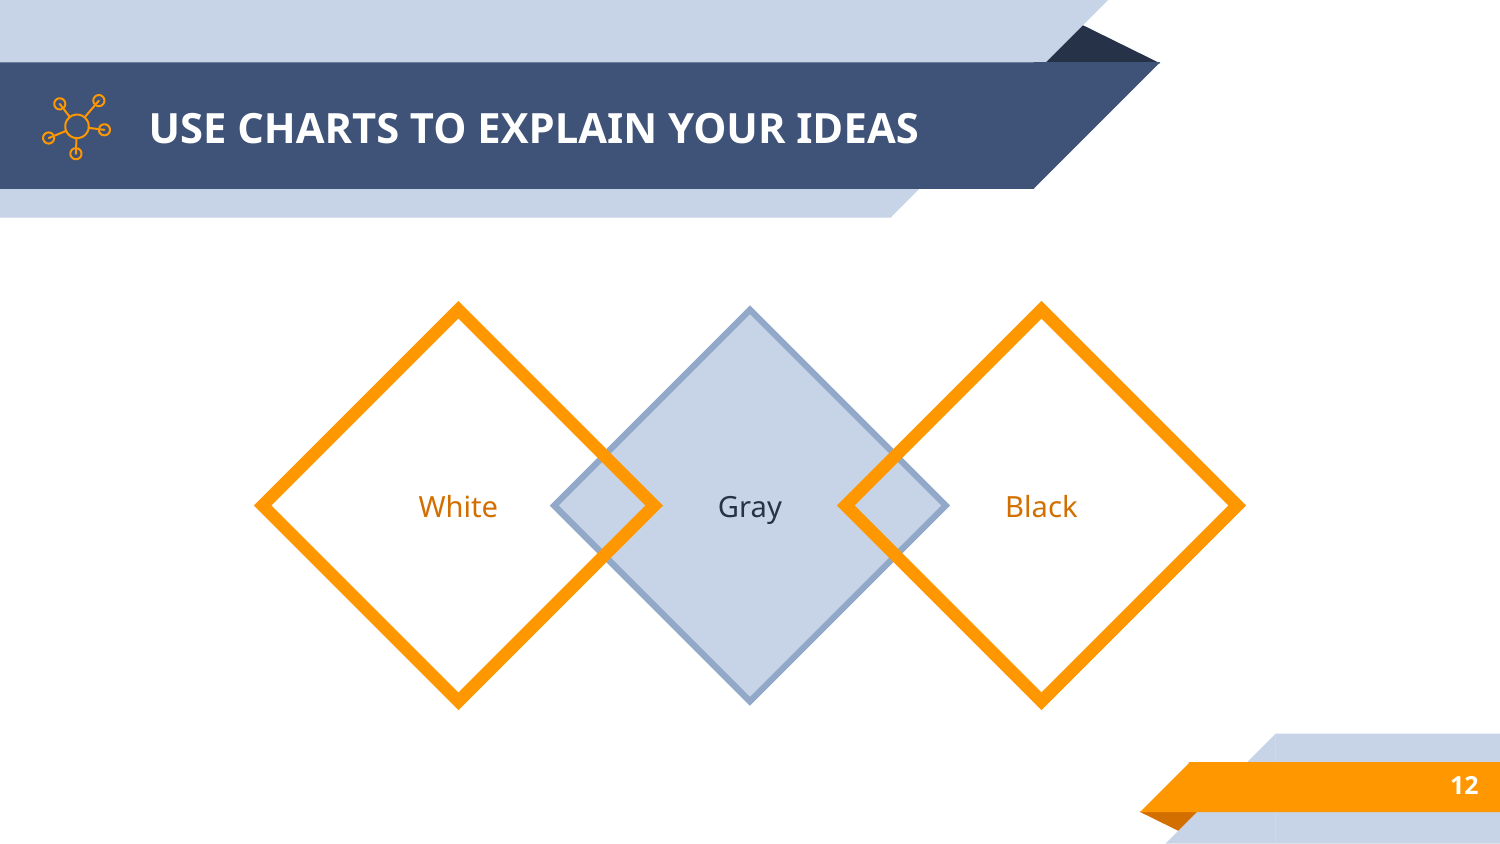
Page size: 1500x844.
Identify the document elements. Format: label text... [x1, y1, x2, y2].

title USE CHARTS TO EXPLAIN YOUR IDEAS [133, 64, 997, 190]
text_box Gray [604, 309, 896, 702]
text_box Black [845, 309, 1238, 702]
text_box White [262, 309, 655, 702]
slide_number <número> [1249, 760, 1494, 813]
